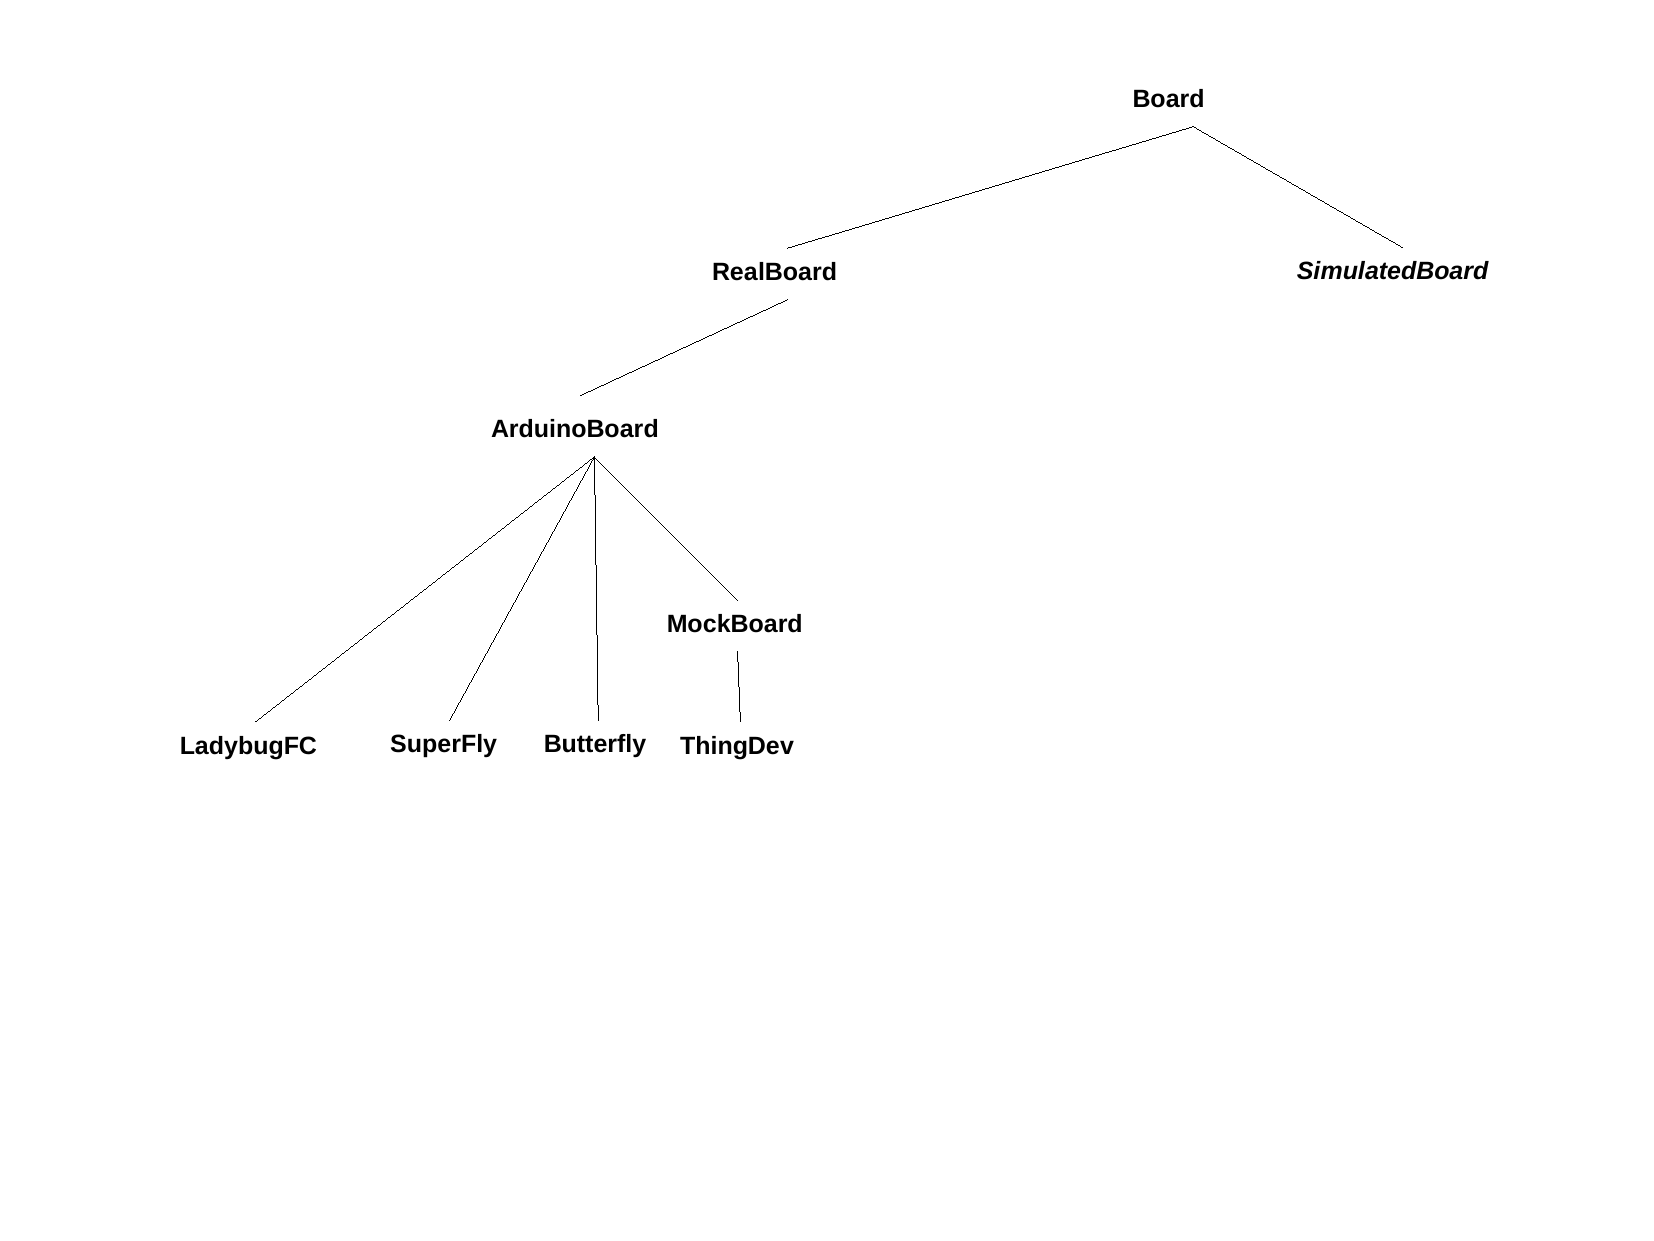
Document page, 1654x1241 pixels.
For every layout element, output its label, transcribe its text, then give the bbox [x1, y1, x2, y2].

text_box RealBoard [697, 248, 878, 300]
text_box Board [1117, 75, 1270, 127]
text_box ArduinoBoard [476, 405, 713, 457]
text_box SimulatedBoard [1282, 247, 1524, 299]
text_box SuperFly [375, 720, 524, 772]
text_box ThingDev [665, 721, 816, 774]
text_box MockBoard [652, 600, 824, 652]
text_box LadybugFC [165, 721, 346, 774]
text_box Butterfly [528, 720, 668, 772]
